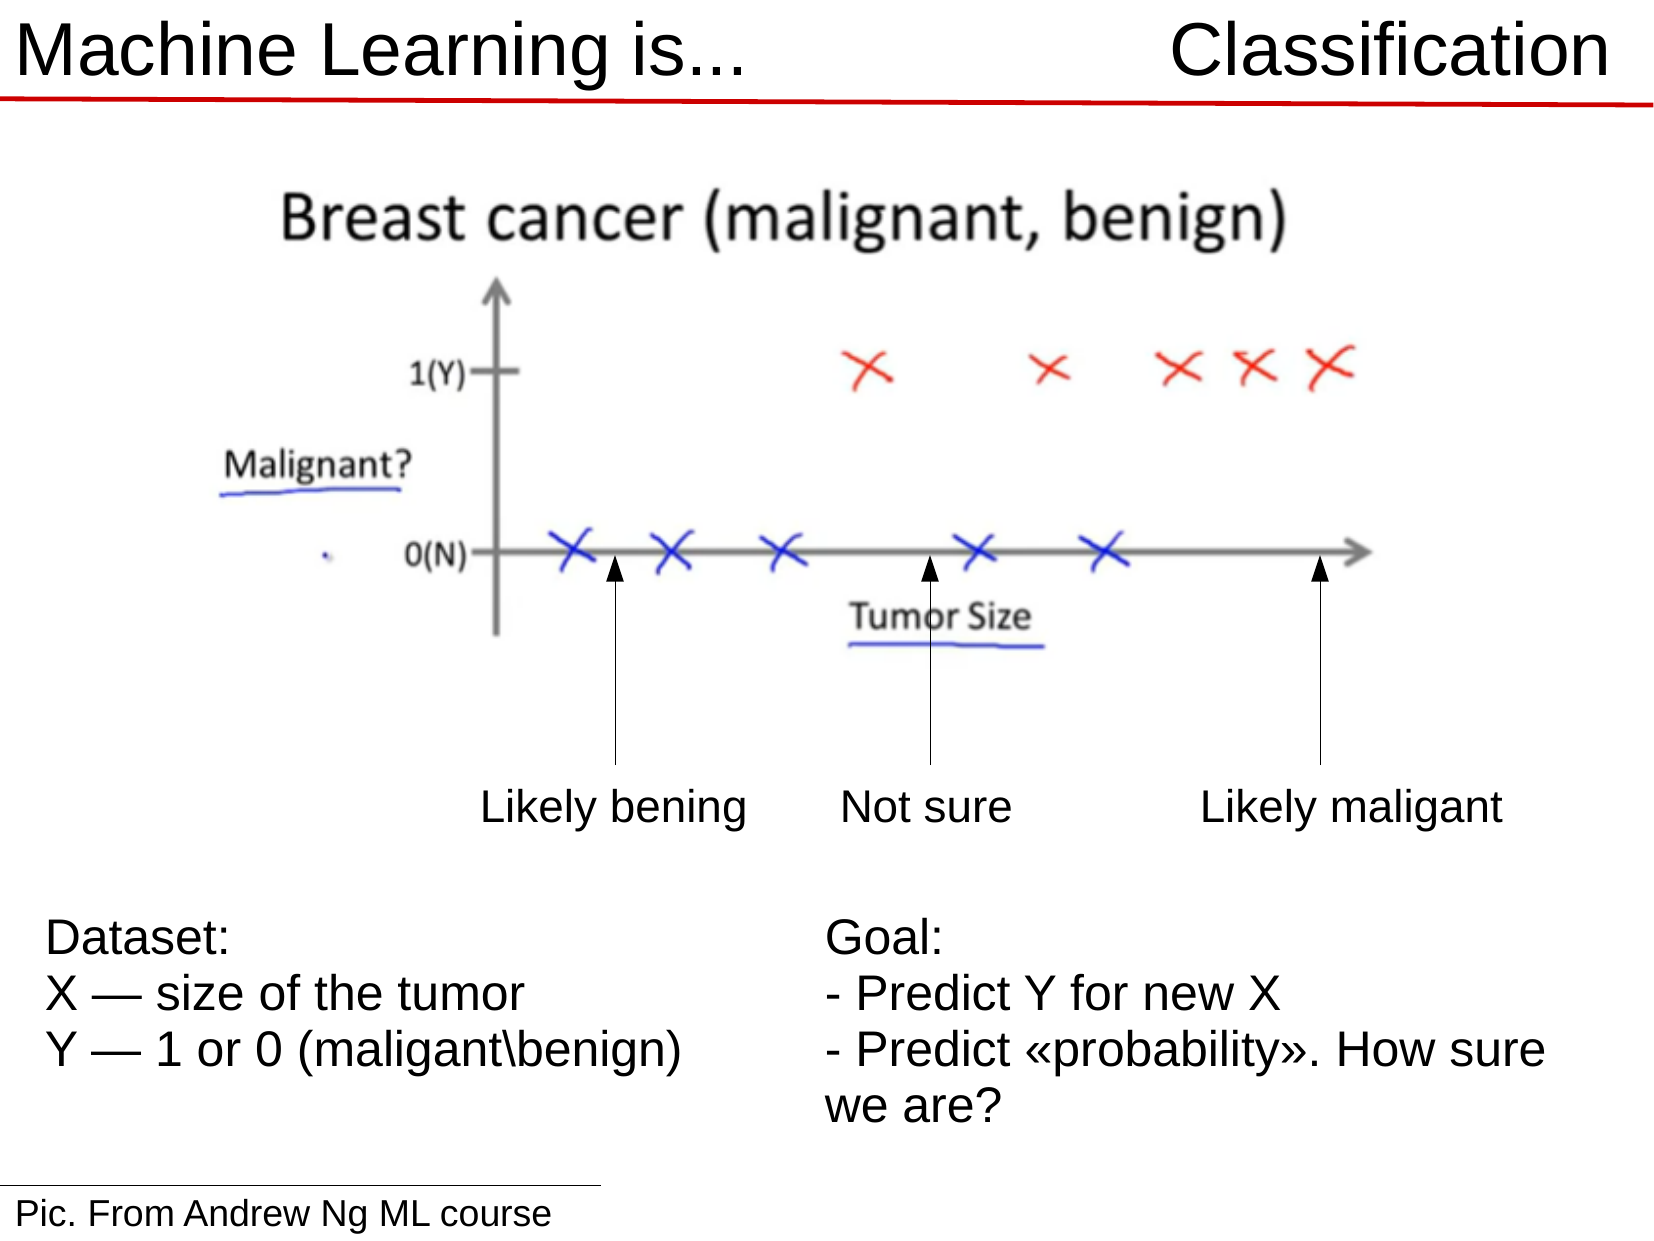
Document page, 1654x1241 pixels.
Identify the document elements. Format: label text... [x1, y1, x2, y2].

picture [190, 118, 1472, 729]
text_box Pic. From Andrew Ng ML course [0, 1186, 571, 1241]
text_box Not sure [825, 773, 1036, 841]
text_box Machine Learning is... [0, 0, 1155, 99]
text_box Likely maligant [1185, 773, 1561, 892]
text_box Dataset: X — size of the tumor Y — 1 or 0 (maligant\benign) [30, 902, 736, 1141]
text_box Likely bening [465, 773, 781, 892]
text_box Goal: - Predict Y for new X - Predict «probability». How sure we are? [810, 902, 1621, 1141]
text_box Classification [1155, 0, 1651, 183]
